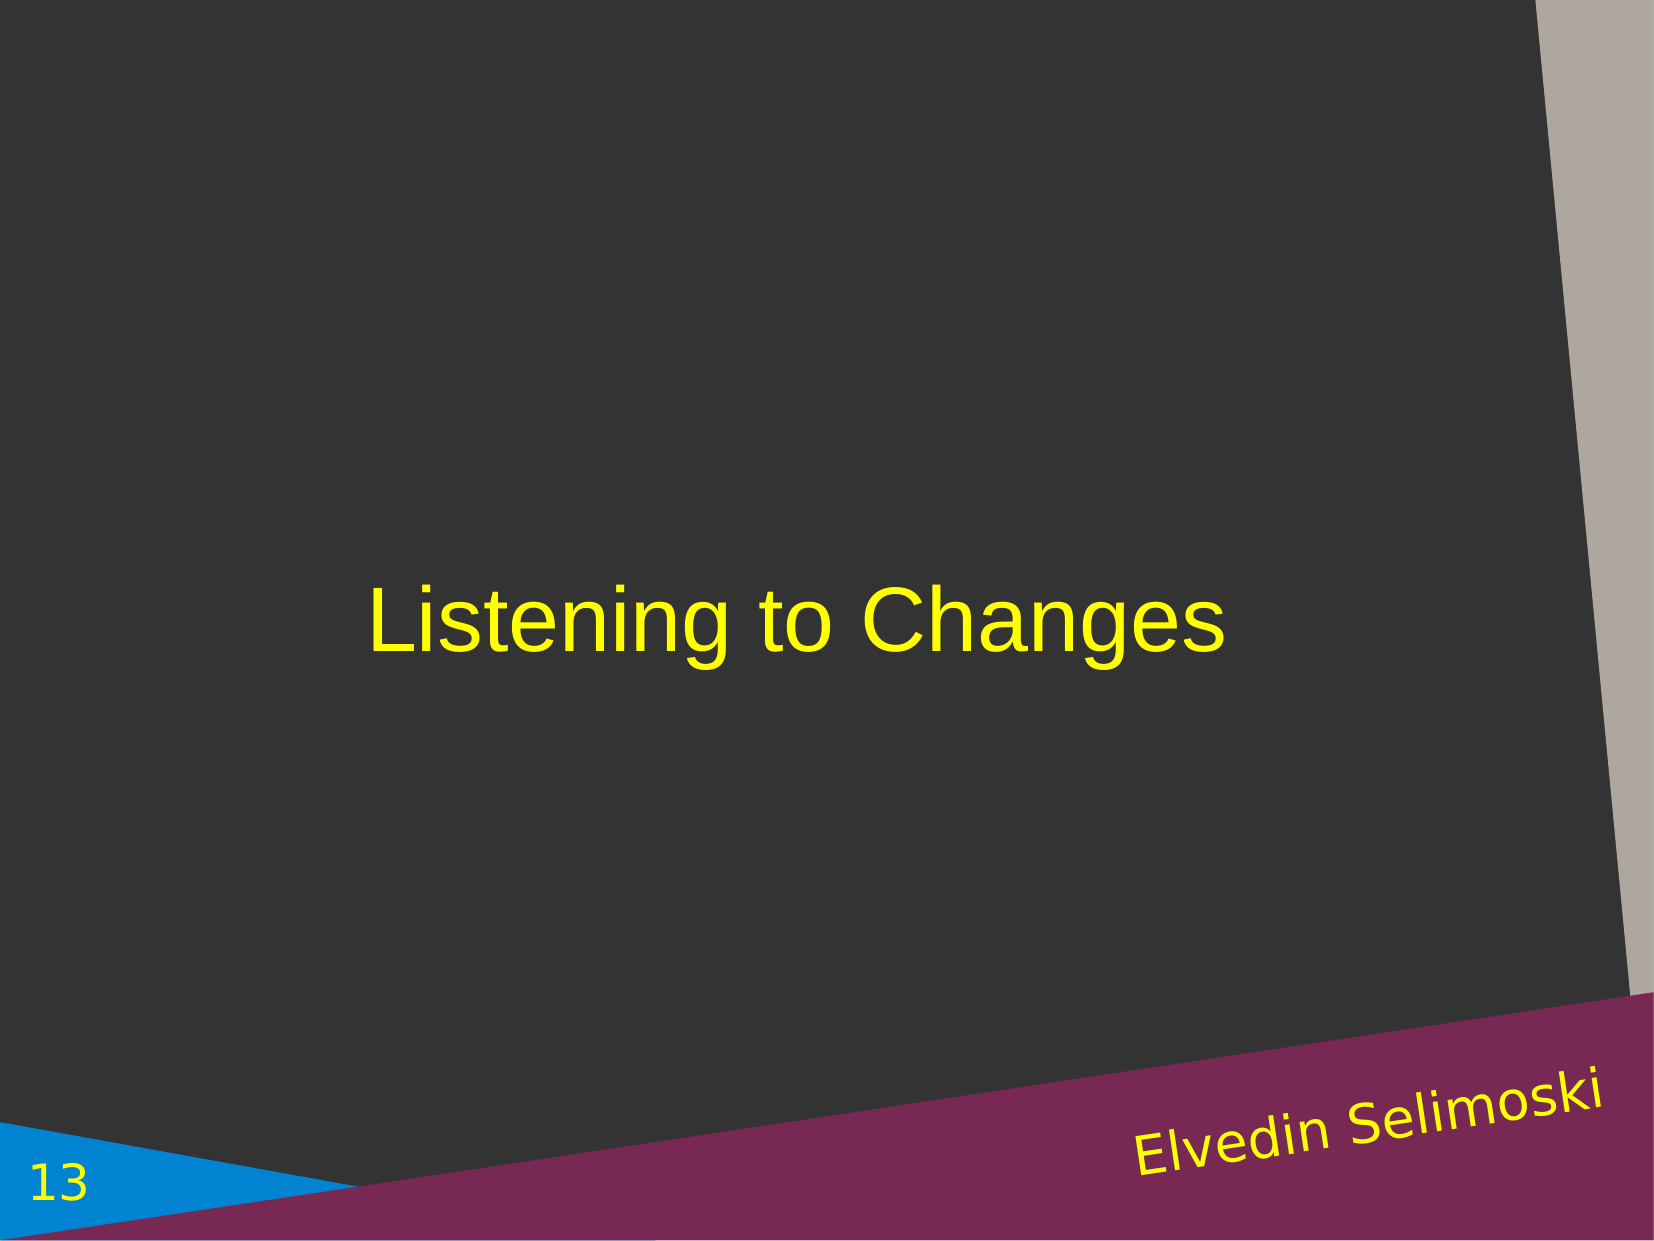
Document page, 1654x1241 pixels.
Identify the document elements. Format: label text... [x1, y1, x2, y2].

text_box Elvedin Selimoski [1052, 1015, 1629, 1239]
title Listening to Changes [53, 407, 1542, 833]
